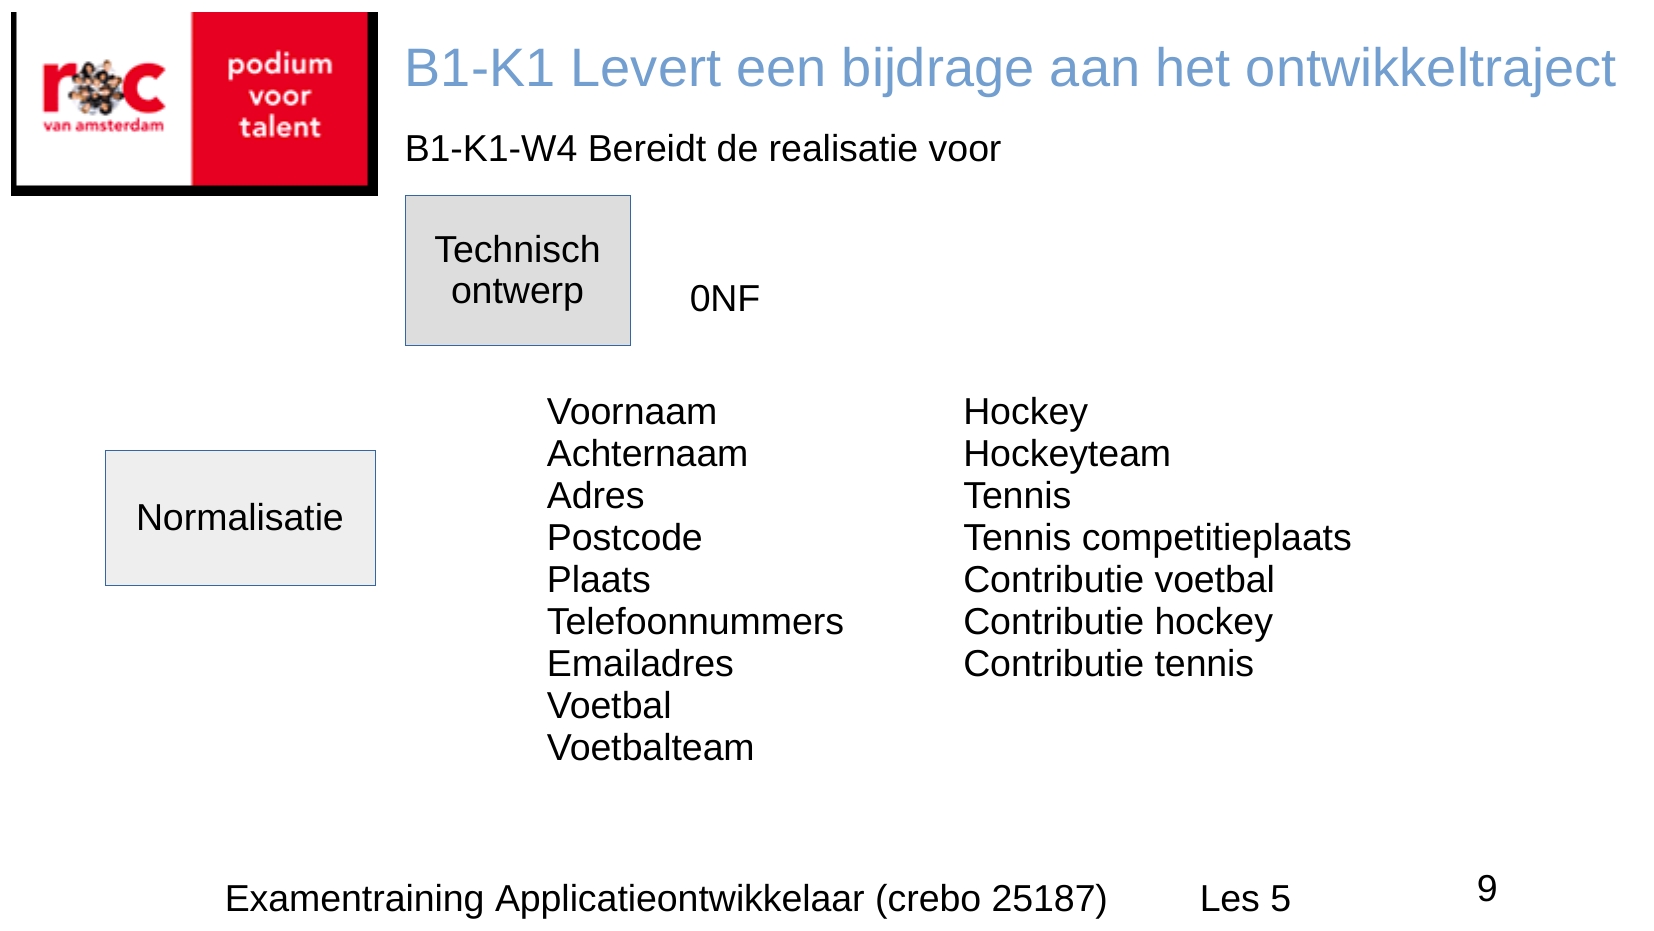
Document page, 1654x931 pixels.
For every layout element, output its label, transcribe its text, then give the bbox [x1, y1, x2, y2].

picture [11, 12, 378, 196]
text_box Hockey Hockeyteam Tennis Tennis competitieplaats Contributie voetbal Contributie hockey Contributie tennis [948, 383, 1429, 861]
text_box Voornaam Achternaam Adres Postcode Plaats Telefoonnummers Emailadres Voetbal Voetbalteam [532, 383, 916, 861]
text_box Technisch ontwerp [405, 195, 631, 346]
text_box 0NF [675, 270, 1006, 327]
text_box B1-K1-W4 Bereidt de realisatie voor [390, 120, 1486, 219]
text_box Normalisatie [105, 450, 376, 586]
text_box Les 5 [1185, 870, 1336, 927]
text_box <number> [1462, 860, 1654, 931]
text_box Examentraining Applicatieontwikkelaar (crebo 25187) [210, 870, 1141, 927]
text_box B1-K1 Levert een bijdrage aan het ontwikkeltraject [390, 30, 1654, 166]
